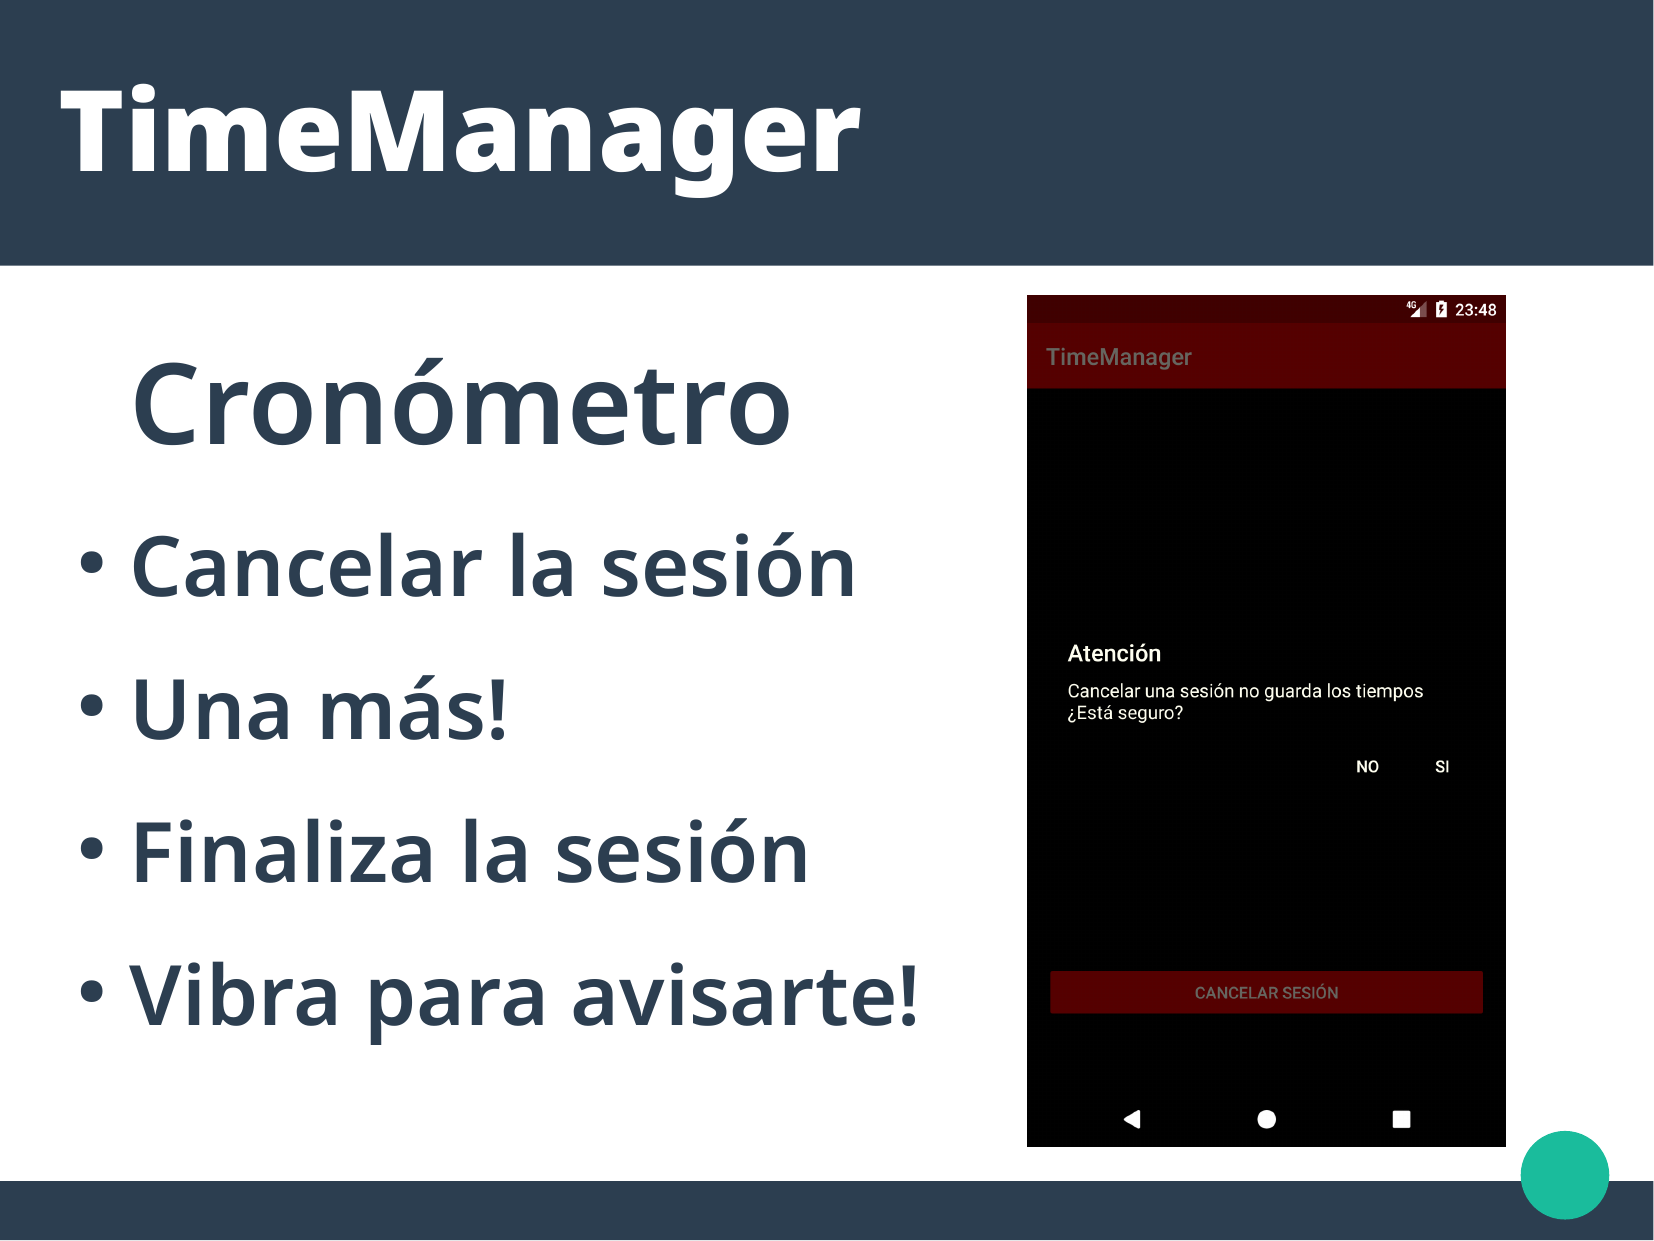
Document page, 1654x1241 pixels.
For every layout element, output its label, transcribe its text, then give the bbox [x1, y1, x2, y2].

title TimeManager [59, 49, 1595, 207]
list Cronómetro Cancelar la sesión Una más! Finaliza la sesión Vibra para avisarte! [59, 324, 1595, 1152]
picture [1027, 295, 1506, 1147]
